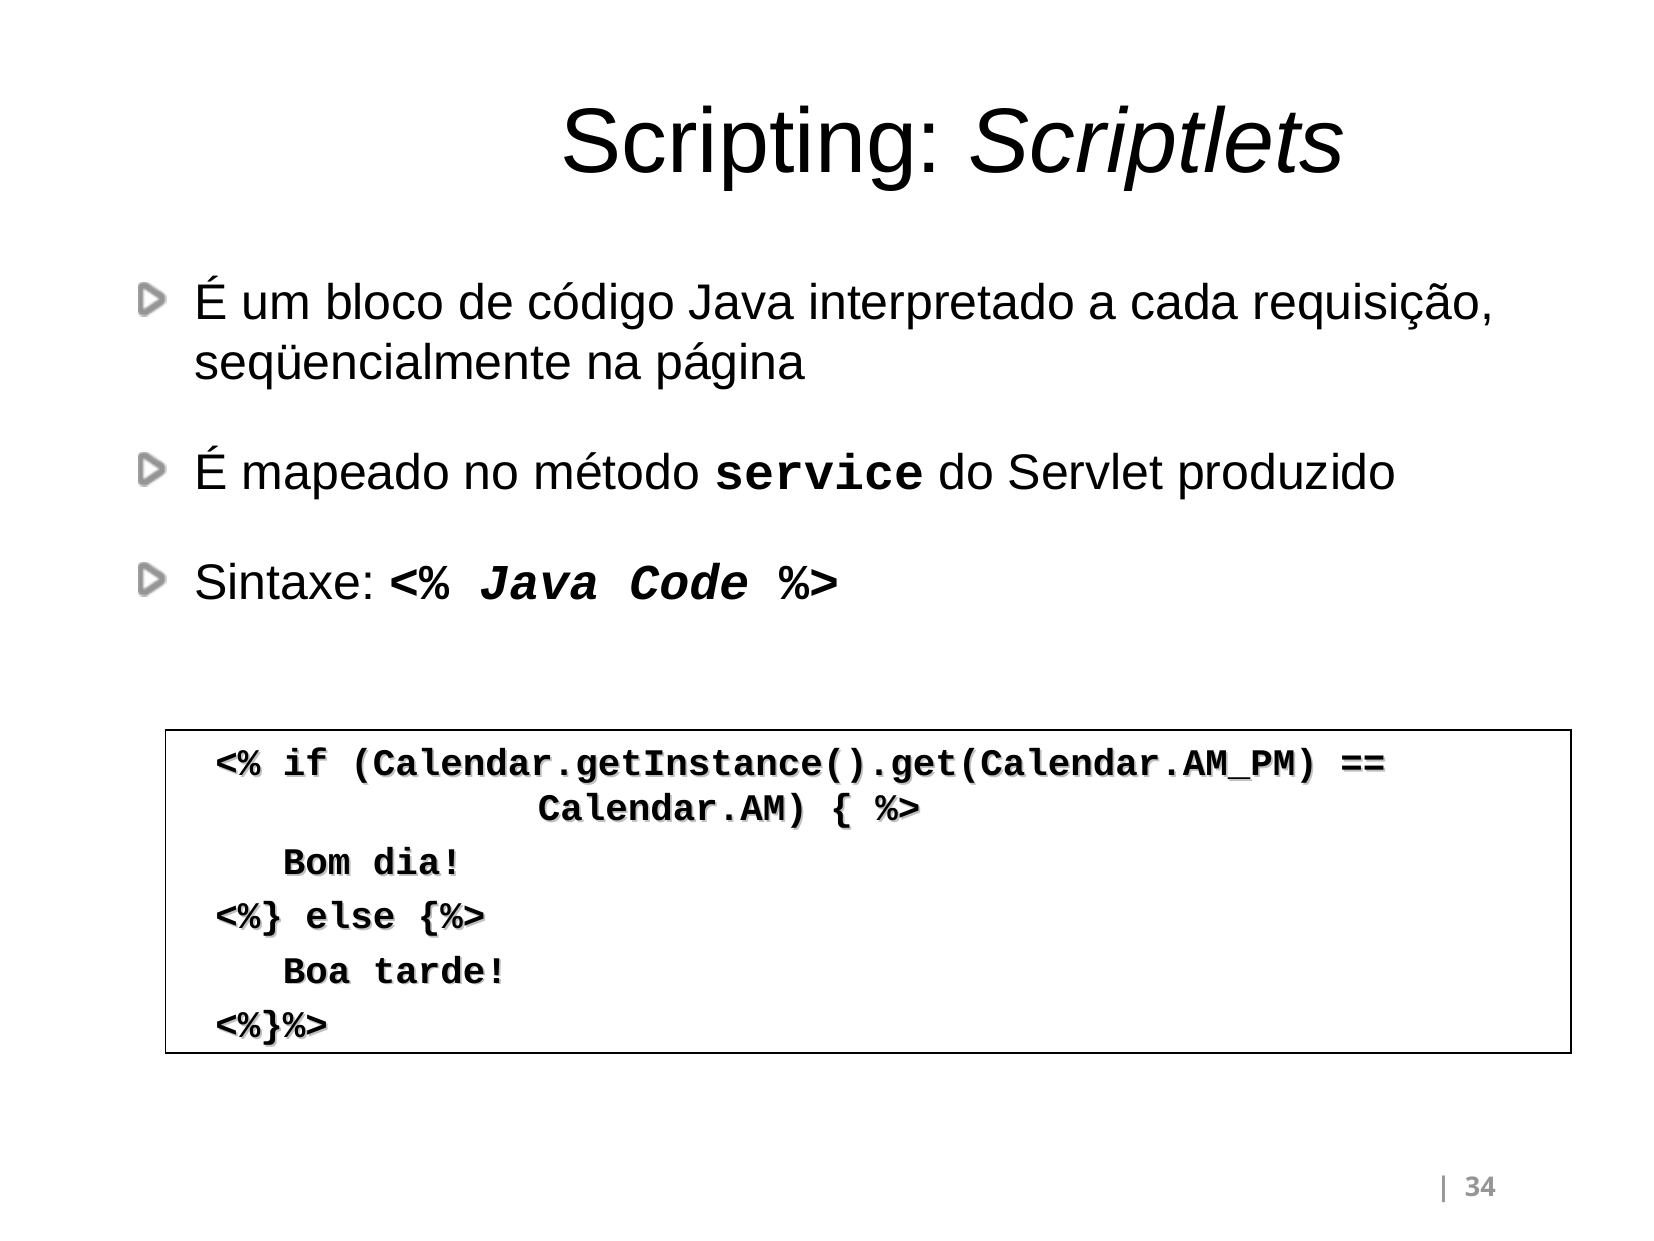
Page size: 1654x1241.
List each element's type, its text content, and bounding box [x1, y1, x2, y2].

text_box <% if (Calendar.getInstance().get(Calendar.AM_PM) == Calendar.AM) { %> Bom dia! <%} else {%> Boa tarde! <%}%> [165, 730, 1571, 1053]
title Scripting: Scriptlets [234, 0, 1640, 198]
list É um bloco de código Java interpretado a cada requisição, seqüencialmente na página É mapeado no método service do Servlet produzido Sintaxe: <% Java Code %> [124, 261, 1530, 841]
text_box | <número> [711, 1162, 1511, 1217]
